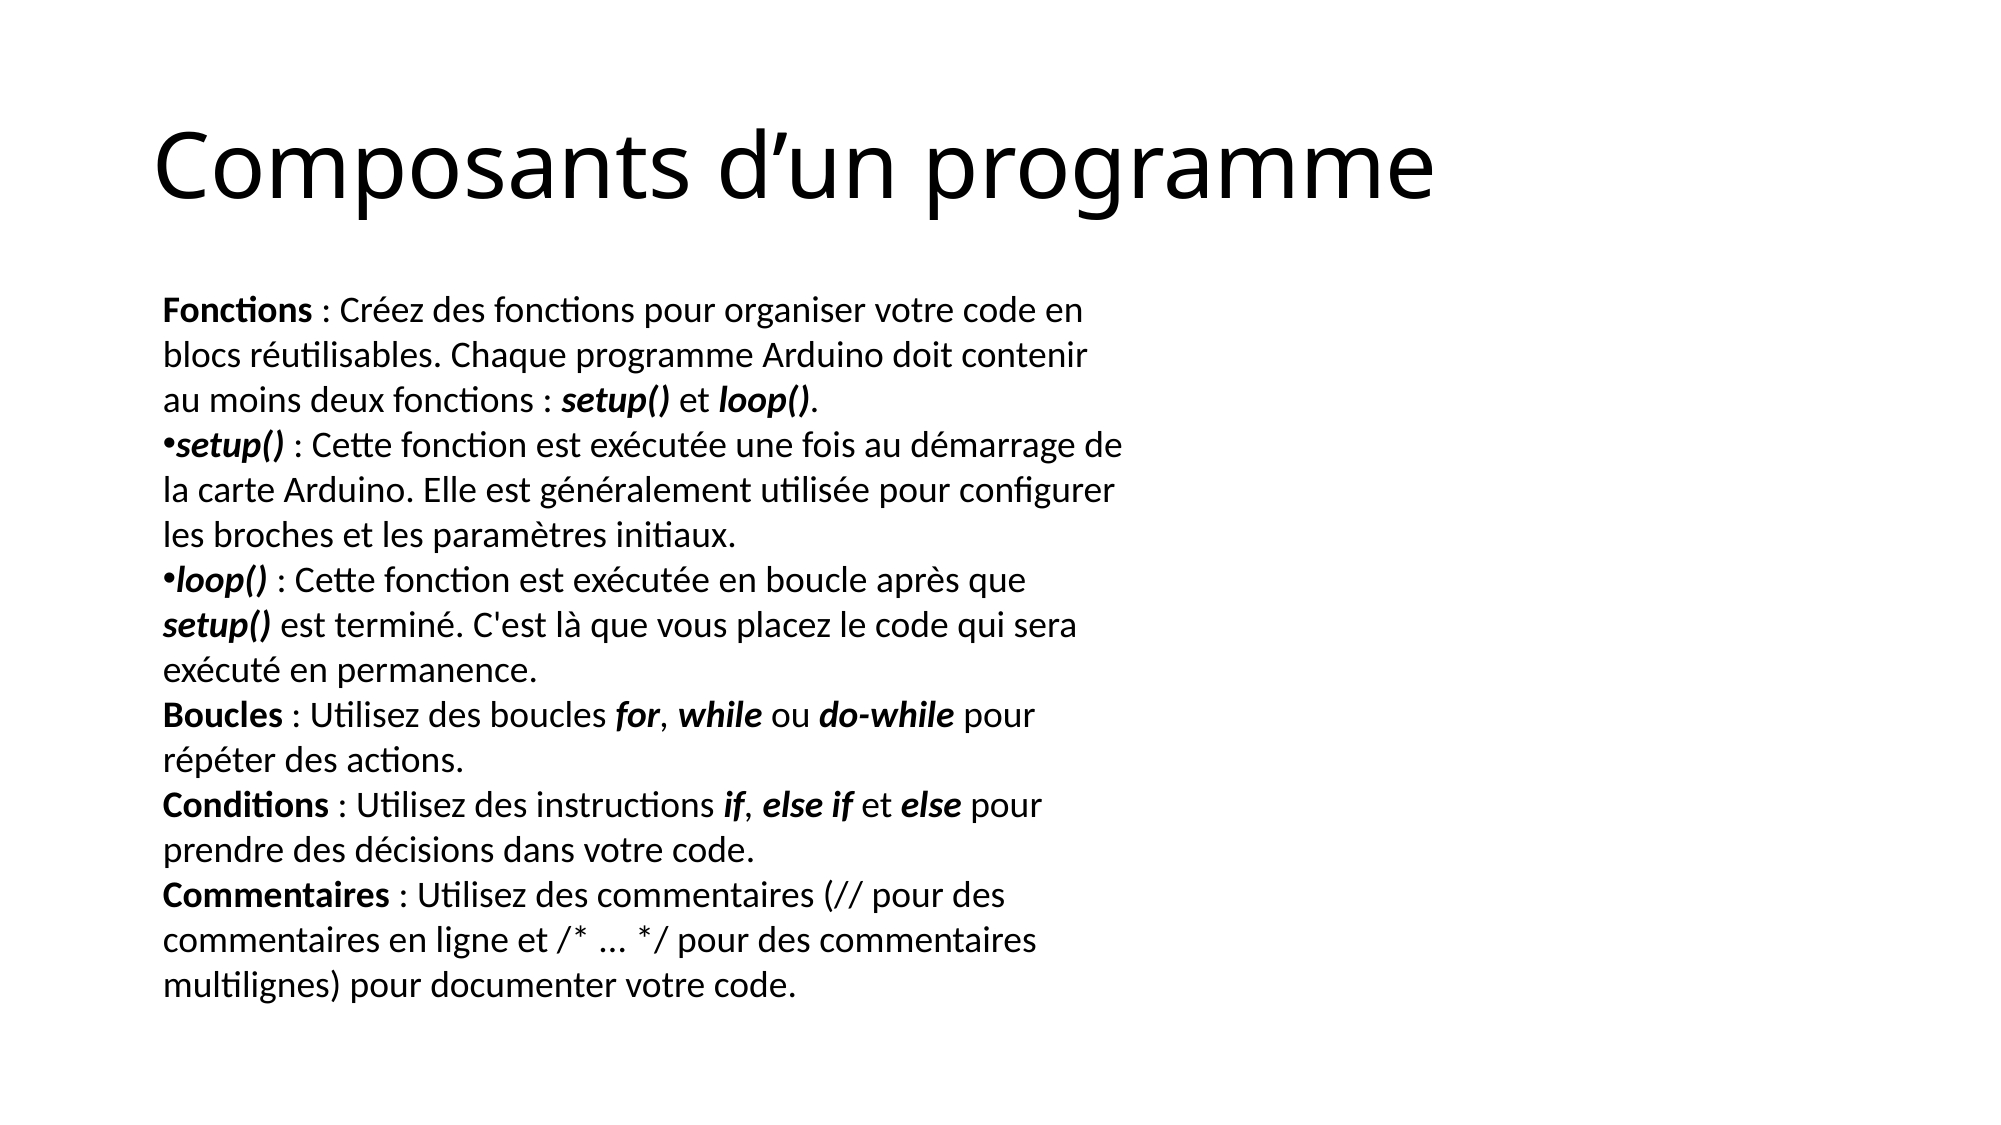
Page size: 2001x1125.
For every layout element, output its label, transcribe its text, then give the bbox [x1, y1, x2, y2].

text_box Fonctions : Créez des fonctions pour organiser votre code en blocs réutilisables. Chaque programme Arduino doit contenir au moins deux fonctions : setup() et loop(). setup() : Cette fonction est exécutée une fois au démarrage de la carte Arduino. Elle est généralement utilisée pour configurer les broches et les paramètres initiaux. loop() : Cette fonction est exécutée en boucle après que setup() est terminé. C'est là que vous placez le code qui sera exécuté en permanence. Boucles : Utilisez des boucles for, while ou do-while pour répéter des actions. Conditions : Utilisez des instructions if, else if et else pour prendre des décisions dans votre code. Commentaires : Utilisez des commentaires (// pour des commentaires en ligne et /* ... */ pour des commentaires multilignes) pour documenter votre code. [147, 277, 1149, 1020]
title Composants d’un programme [137, 59, 1863, 278]
